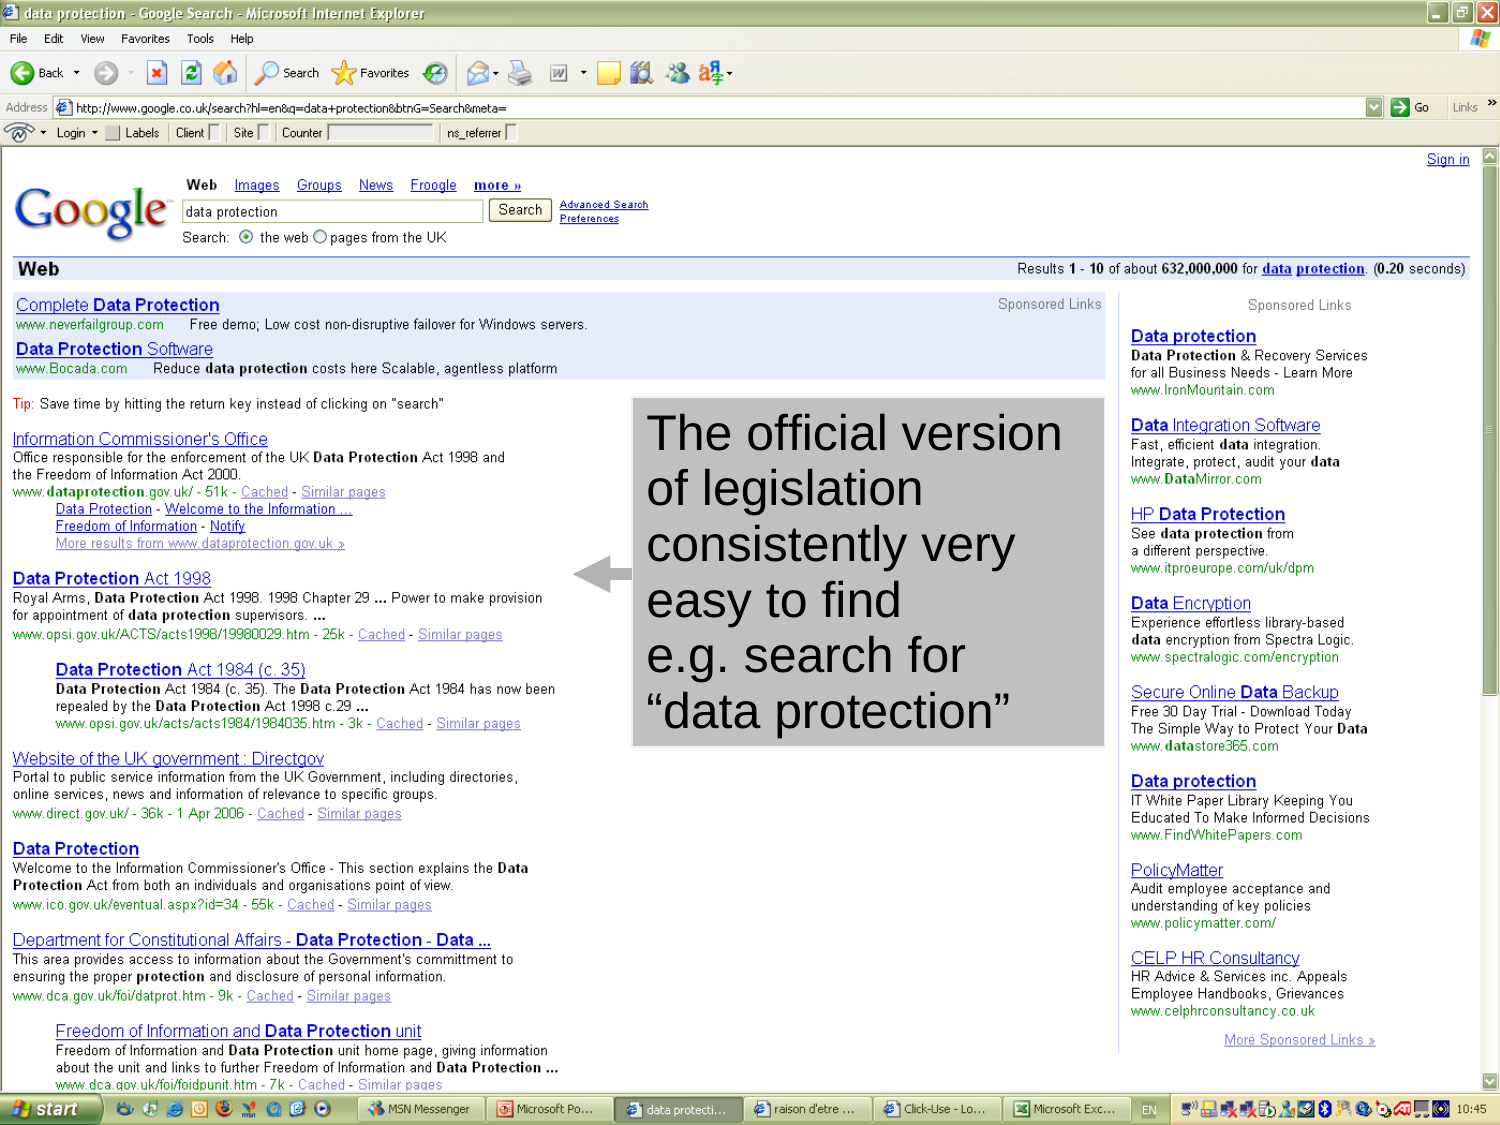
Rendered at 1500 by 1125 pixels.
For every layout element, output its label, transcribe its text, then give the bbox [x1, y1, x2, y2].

picture [0, 0, 1500, 1125]
text_box The official version of legislation consistently very easy to find e.g. search for “data protection” [631, 397, 1105, 748]
